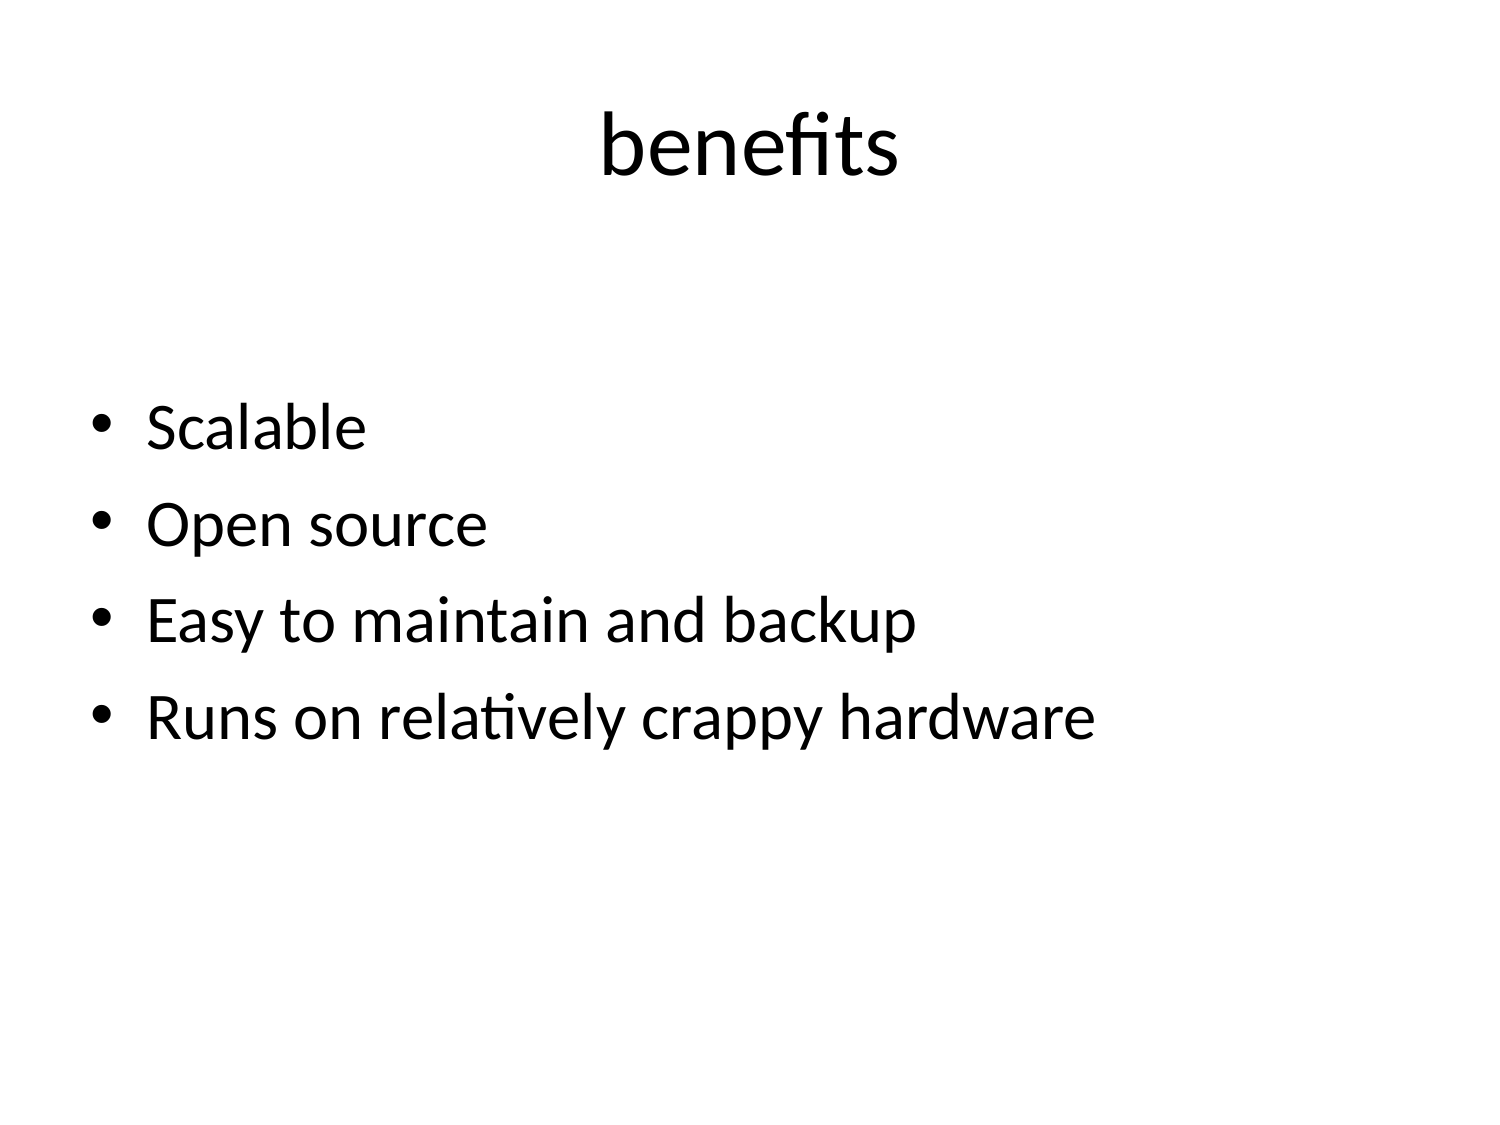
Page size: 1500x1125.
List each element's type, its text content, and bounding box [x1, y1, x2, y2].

title benefits [75, 45, 1426, 233]
list Scalable Open source Easy to maintain and backup Runs on relatively crappy hardware [75, 375, 1426, 813]
